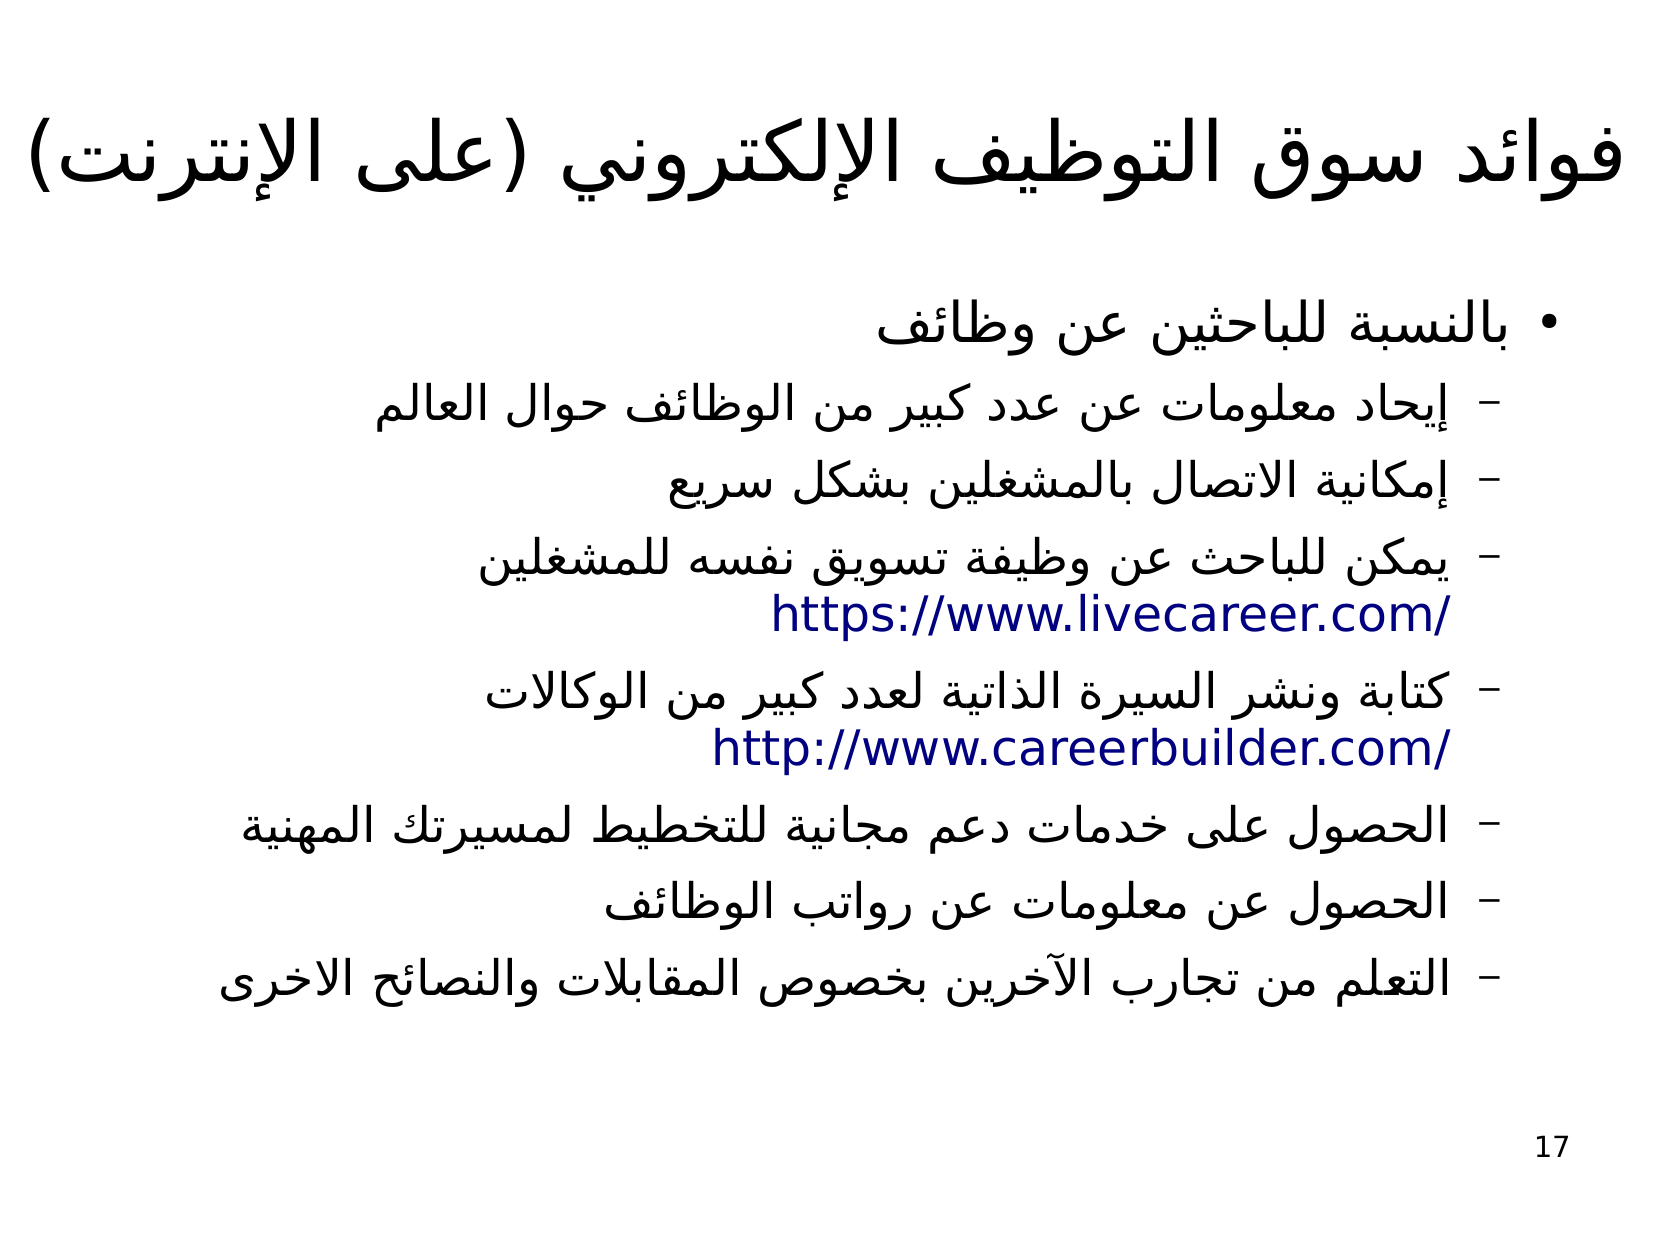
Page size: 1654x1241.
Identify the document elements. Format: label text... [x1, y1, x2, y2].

title فوائد سوق التوظيف الإلكتروني (على الإنترنت) [0, 42, 1654, 264]
list بالنسبة للباحثين عن وظائف إيحاد معلومات عن عدد كبير من الوظائف حوال العالم إمكانية الاتصال بالمشغلين بشكل سريع يمكن للباحث عن وظيفة تسويق نفسه للمشغلين https://www.livecareer.com/ كتابة ونشر السيرة الذاتية لعدد كبير من الوكالات http://www.careerbuilder.com/ الحصول على خدمات دعم مجانية للتخطيط لمسيرتك المهنية الحصول عن معلومات عن رواتب الوظائف التعلم من تجارب الآخرين بخصوص المقابلات والنصائح الاخرى [82, 290, 1571, 1010]
